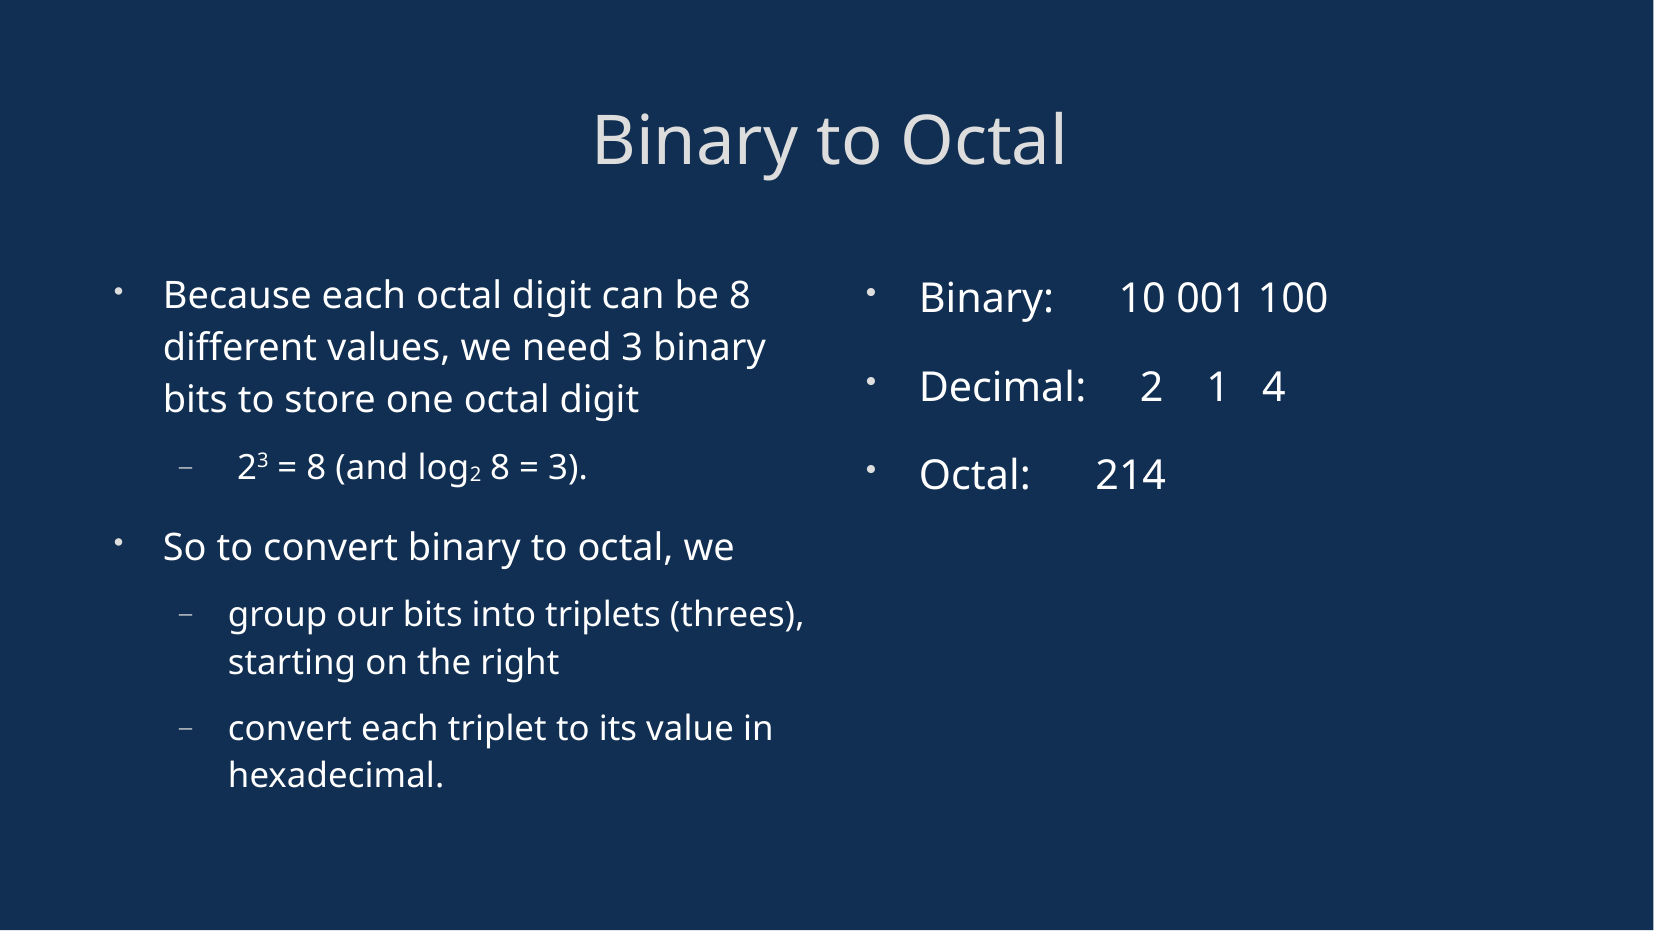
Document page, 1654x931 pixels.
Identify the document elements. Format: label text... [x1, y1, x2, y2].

list Because each octal digit can be 8 different values, we need 3 binary bits to store one octal digit 23 = 8 (and log2 8 = 3). So to convert binary to octal, we group our bits into triplets (threes), starting on the right convert each triplet to its value in hexadecimal. [97, 268, 813, 806]
title Binary to Octal [97, 56, 1563, 220]
list Binary: 10 001 100 Decimal: 2 1 4 Octal: 214 [848, 268, 1563, 806]
